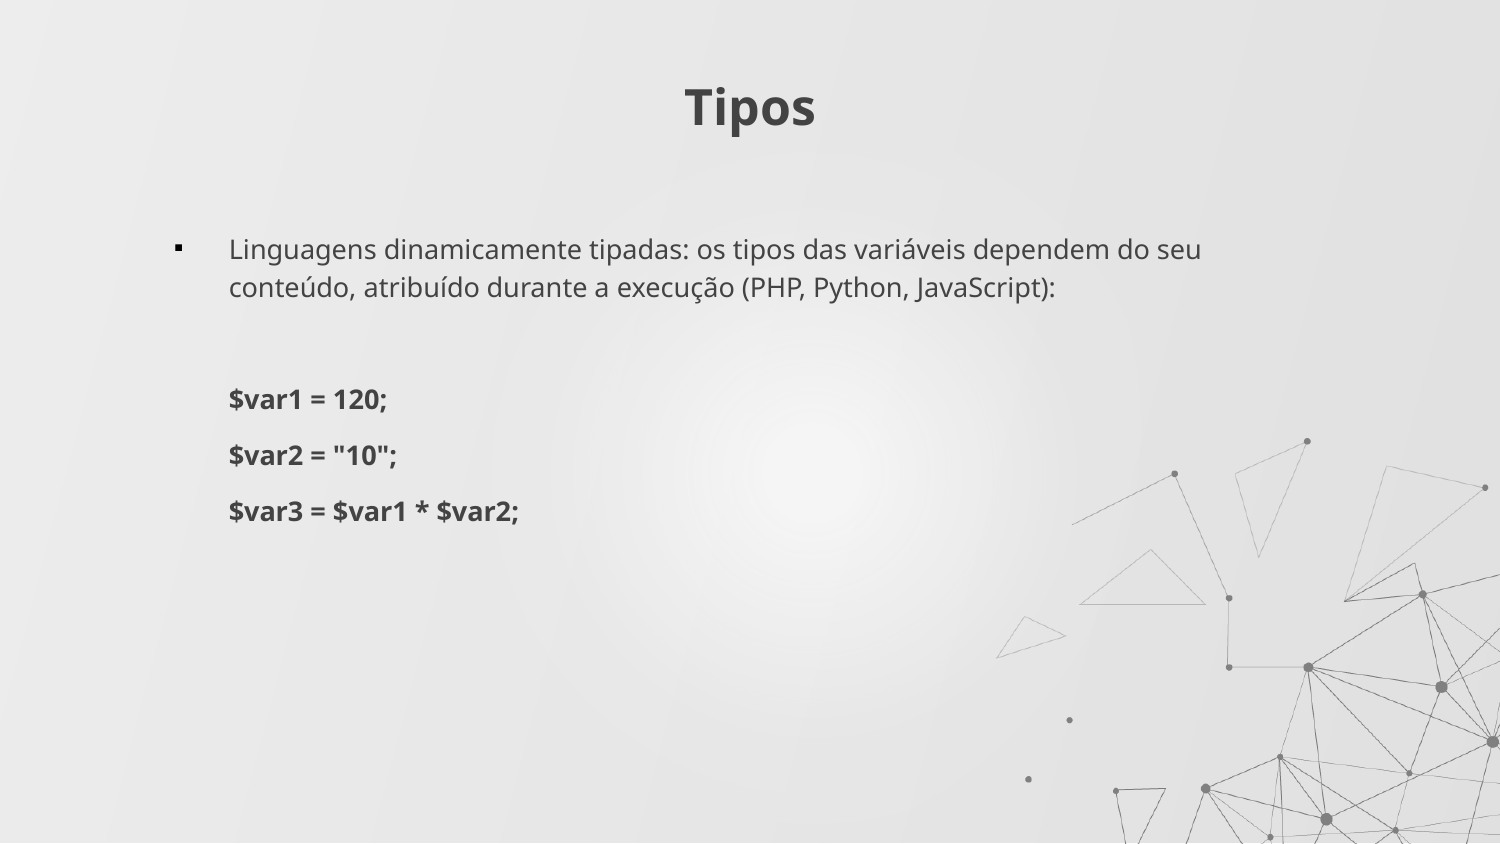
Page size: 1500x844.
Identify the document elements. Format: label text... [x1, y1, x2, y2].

list Linguagens dinamicamente tipadas: os tipos das variáveis dependem do seu conteúdo, atribuído durante a execução (PHP, Python, JavaScript): $var1 = 120; $var2 = "10"; $var3 = $var1 * $var2; [142, 216, 1278, 455]
picture [0, 0, 1500, 844]
title Tipos [60, 60, 1441, 216]
